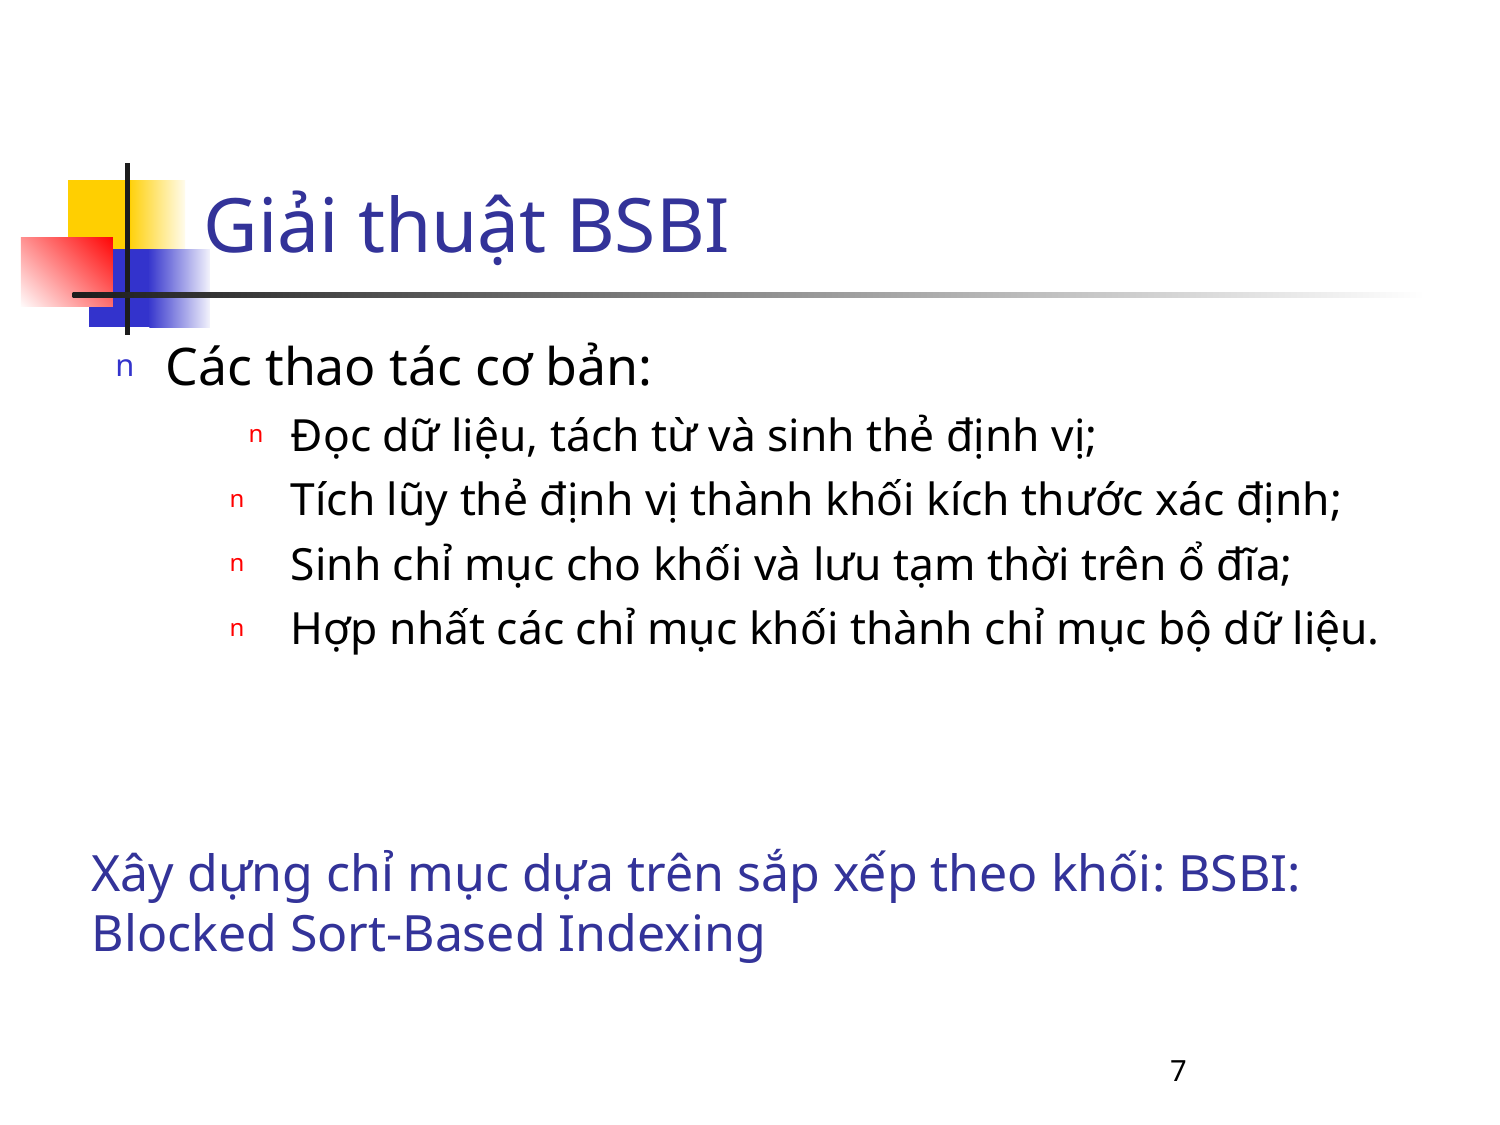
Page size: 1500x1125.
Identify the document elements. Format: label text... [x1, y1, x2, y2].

text_box Xây dựng chỉ mục dựa trên sắp xếp theo khối: BSBI: Blocked Sort-Based Indexing [76, 834, 1471, 971]
text_box 7 [1155, 1024, 1468, 1100]
list Các thao tác cơ bản: Đọc dữ liệu, tách từ và sinh thẻ định vị; Tích lũy thẻ định vị thành khối kích thước xác định; Sinh chỉ mục cho khối và lưu tạm thời trên ổ đĩa; Hợp nhất các chỉ mục khối thành chỉ mục bộ dữ liệu. [100, 326, 1459, 728]
title Giải thuật BSBI [188, 35, 1468, 275]
